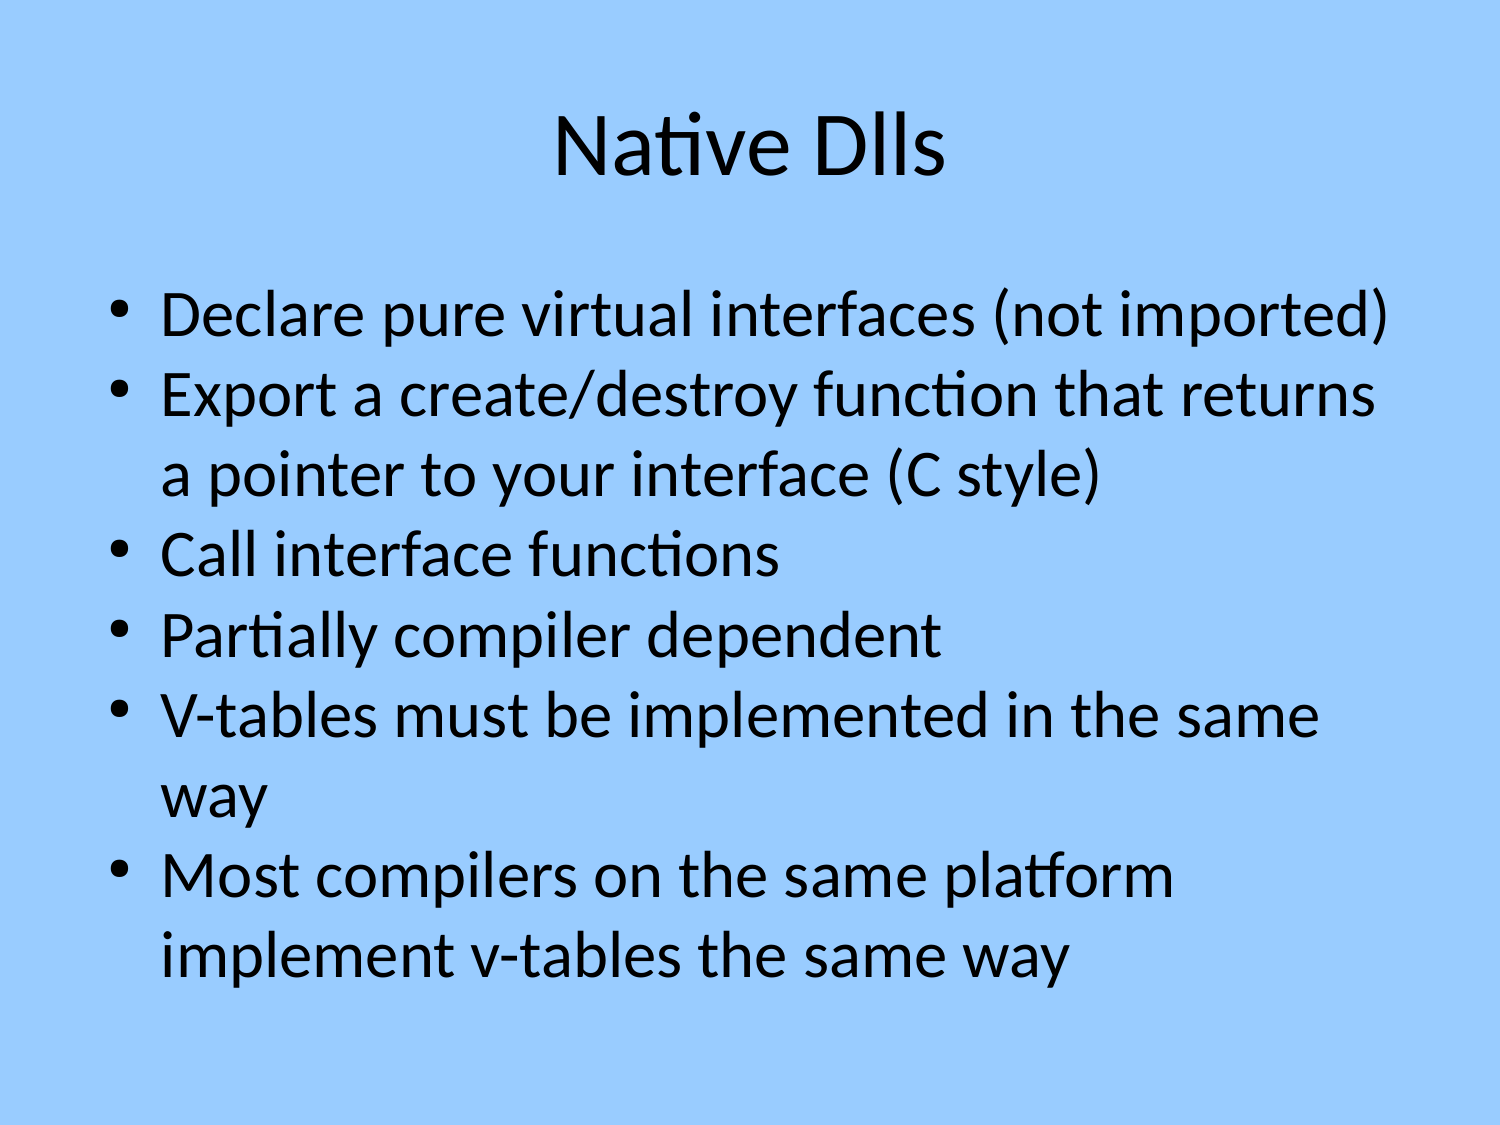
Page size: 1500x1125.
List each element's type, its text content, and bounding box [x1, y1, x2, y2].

title Native Dlls [75, 45, 1425, 233]
list Declare pure virtual interfaces (not imported) Export a create/destroy function that returns a pointer to your interface (C style) Call interface functions Partially compiler dependent V-tables must be implemented in the same way Most compilers on the same platform implement v-tables the same way [75, 262, 1425, 1005]
